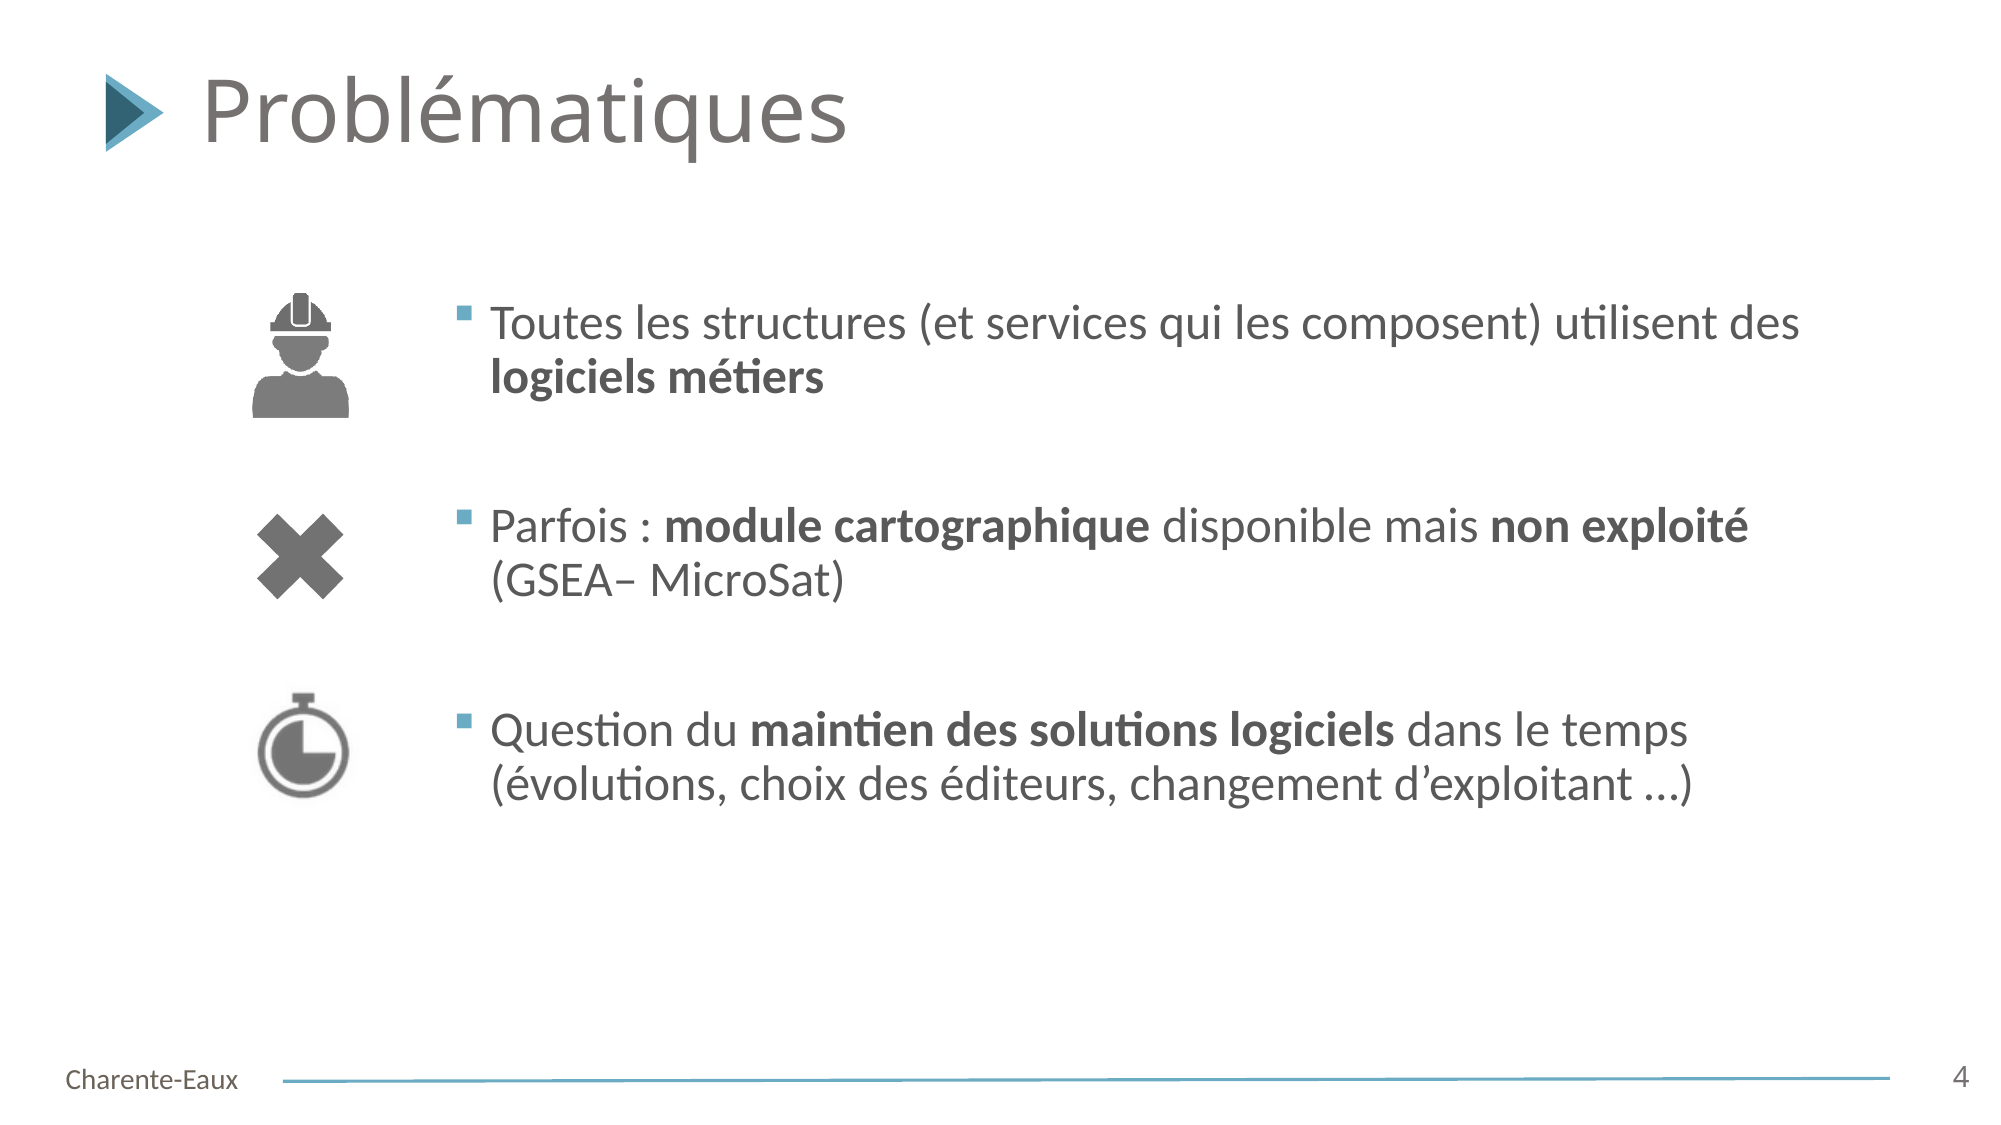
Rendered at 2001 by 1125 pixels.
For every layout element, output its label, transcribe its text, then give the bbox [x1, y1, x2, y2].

list Toutes les structures (et services qui les composent) utilisent des logiciels métiers Parfois : module cartographique disponible mais non exploité (GSEA– MicroSat) Question du maintien des solutions logiciels dans le temps (évolutions, choix des éditeurs, changement d’exploitant …) [437, 288, 1863, 1057]
text_box [257, 513, 344, 600]
picture [252, 293, 349, 418]
picture [236, 675, 367, 812]
title Problématiques [185, 59, 1863, 170]
